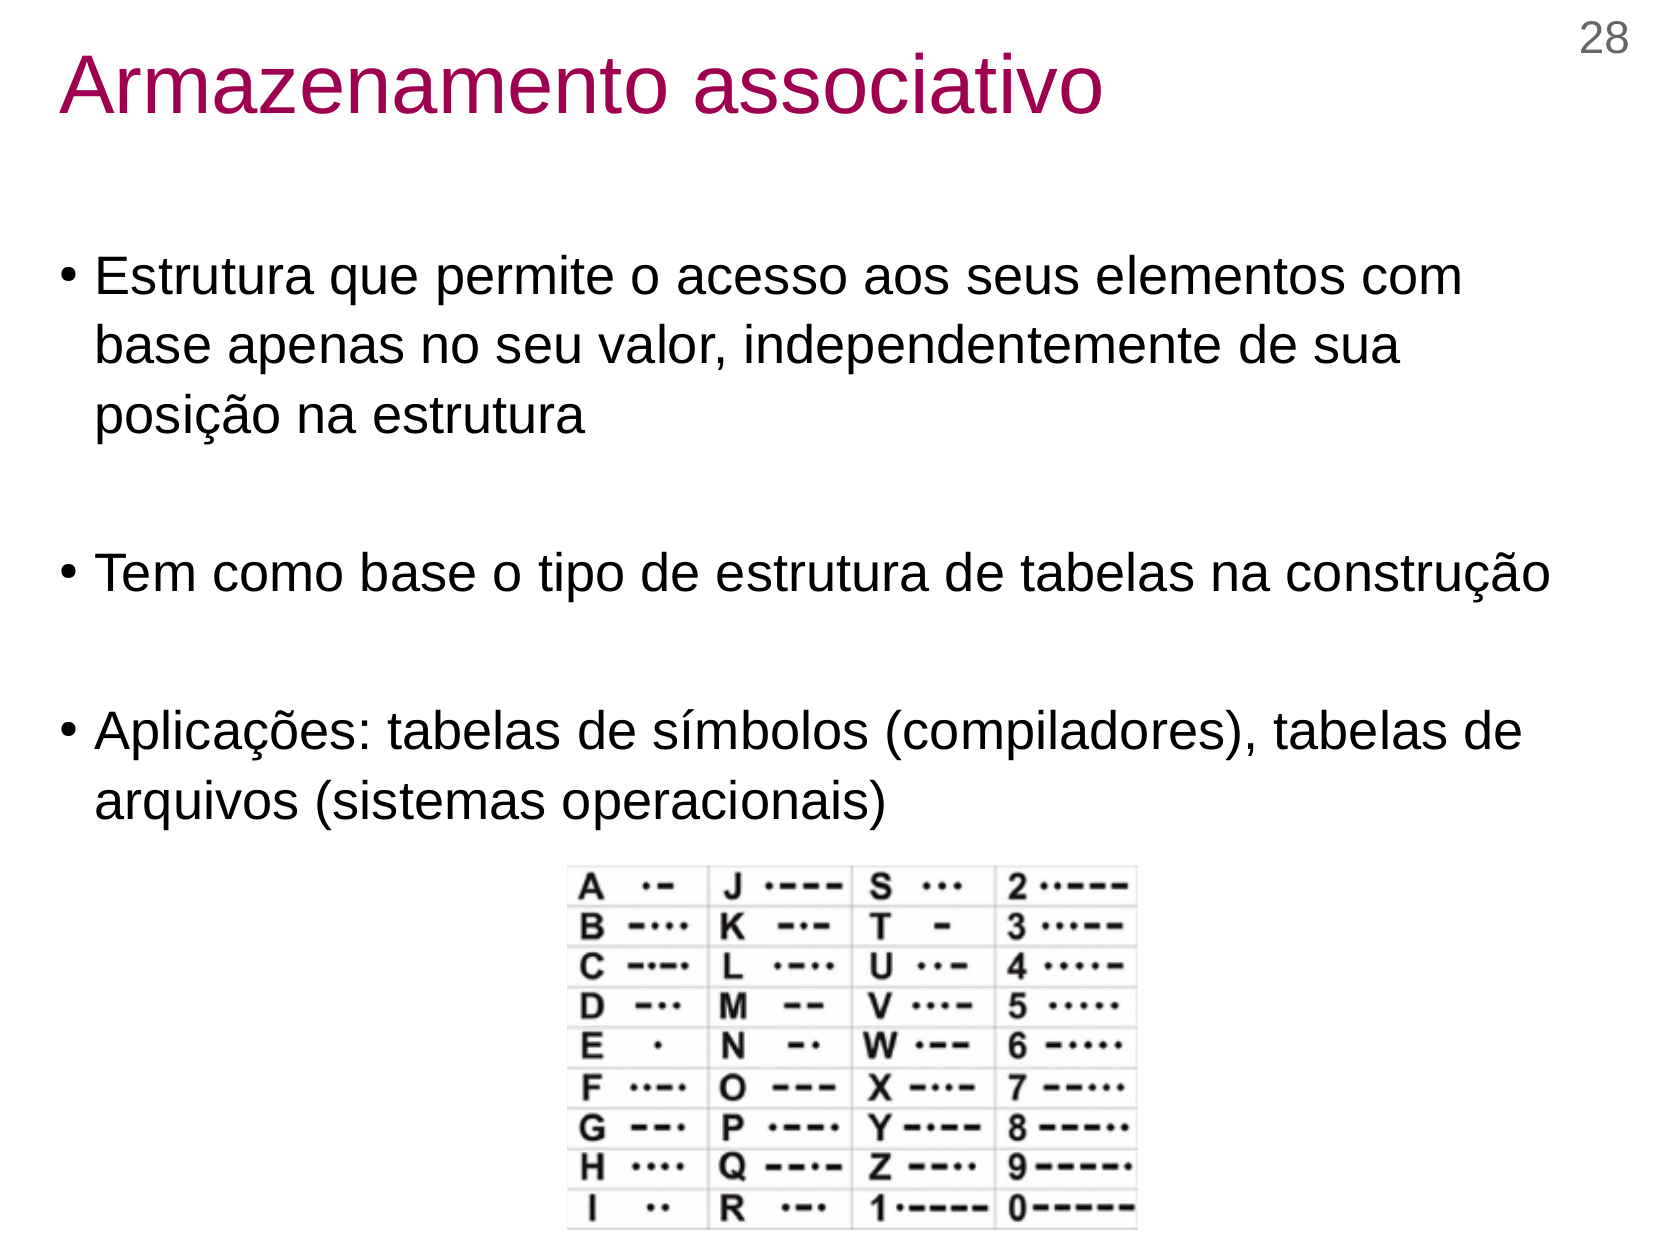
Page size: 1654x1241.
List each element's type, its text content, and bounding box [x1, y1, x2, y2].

picture [567, 862, 1142, 1230]
title Armazenamento associativo [59, 29, 1595, 148]
list Estrutura que permite o acesso aos seus elementos com base apenas no seu valor, independentemente de sua posição na estrutura Tem como base o tipo de estrutura de tabelas na construção Aplicações: tabelas de símbolos (compiladores), tabelas de arquivos (sistemas operacionais) [59, 236, 1595, 1211]
